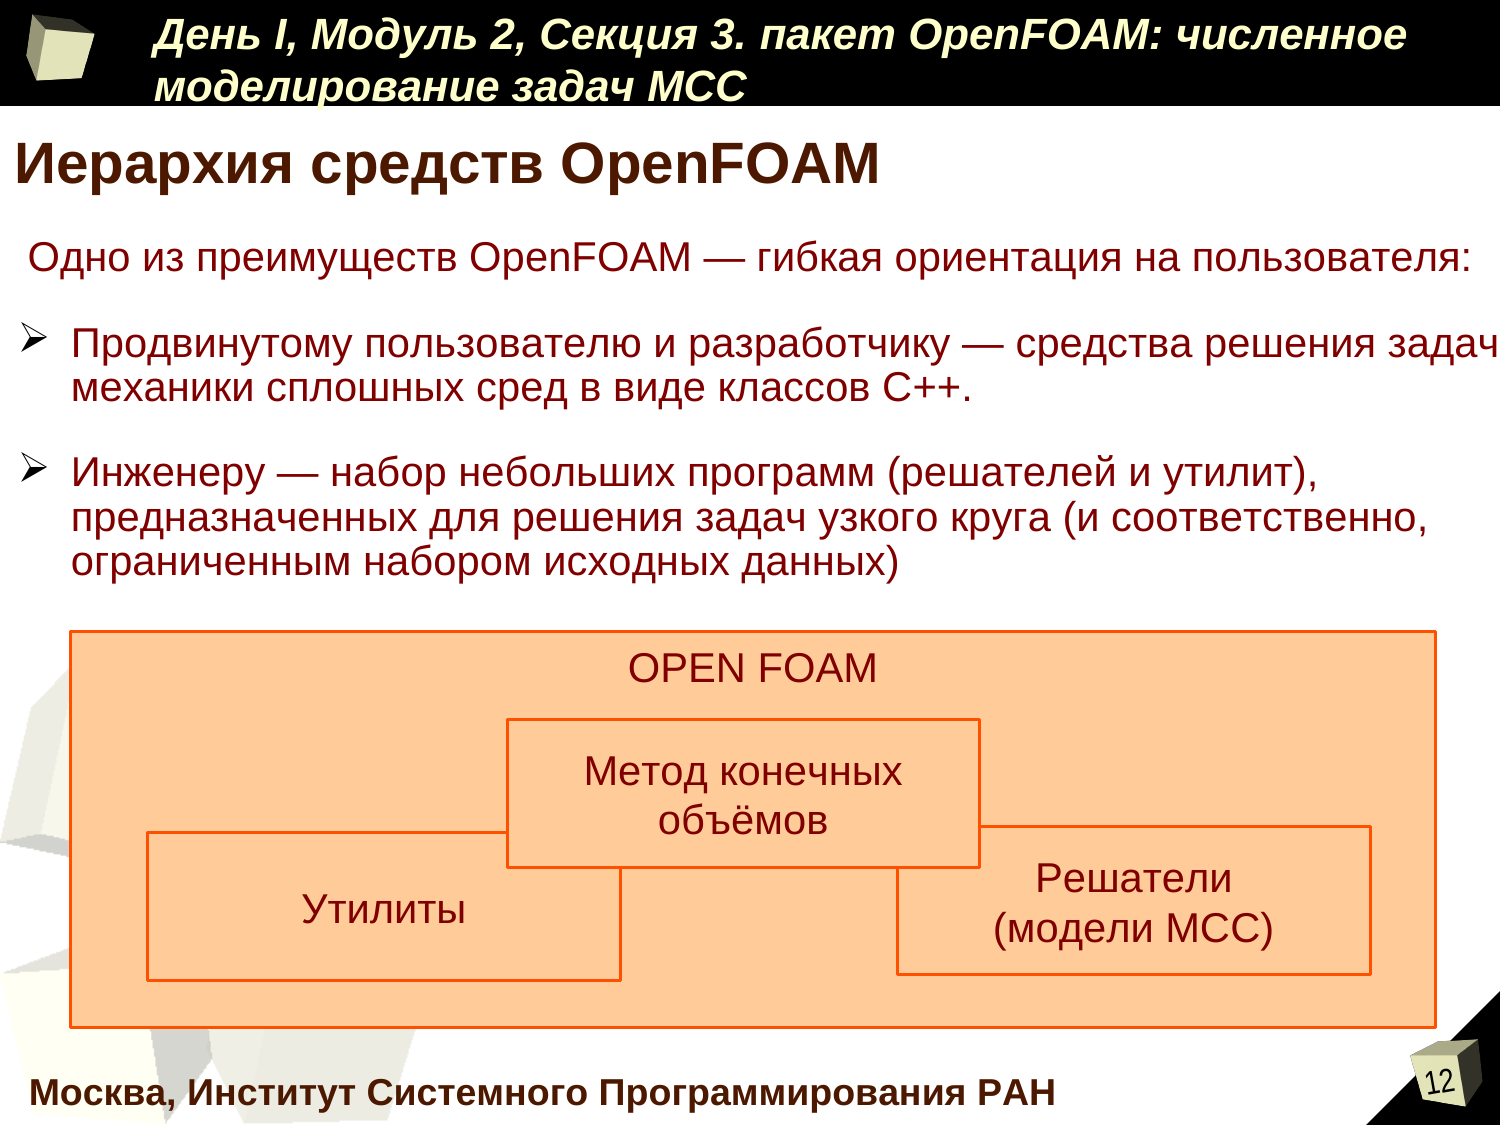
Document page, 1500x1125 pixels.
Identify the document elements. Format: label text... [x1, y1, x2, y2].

text_box Одно из преимуществ OpenFOAM — гибкая ориентация на пользователя: Продвинутому пользователю и разработчику — средства решения задач механики сплошных сред в виде классов C++. Инженеру — набор небольших программ (решателей и утилит), предназначенных для решения задач узкого круга (и соответственно, ограниченным набором исходных данных) [0, 236, 1500, 589]
text_box OPEN FOAM [70, 631, 1436, 1028]
text_box Метод конечных объёмов [507, 719, 980, 868]
text_box Решатели (модели МСС) [897, 826, 1371, 975]
picture [423, 1088, 433, 1102]
picture [0, 659, 433, 1125]
text_box Утилиты [147, 832, 621, 981]
text_box Иерархия средств OpenFOAM [0, 118, 1500, 203]
